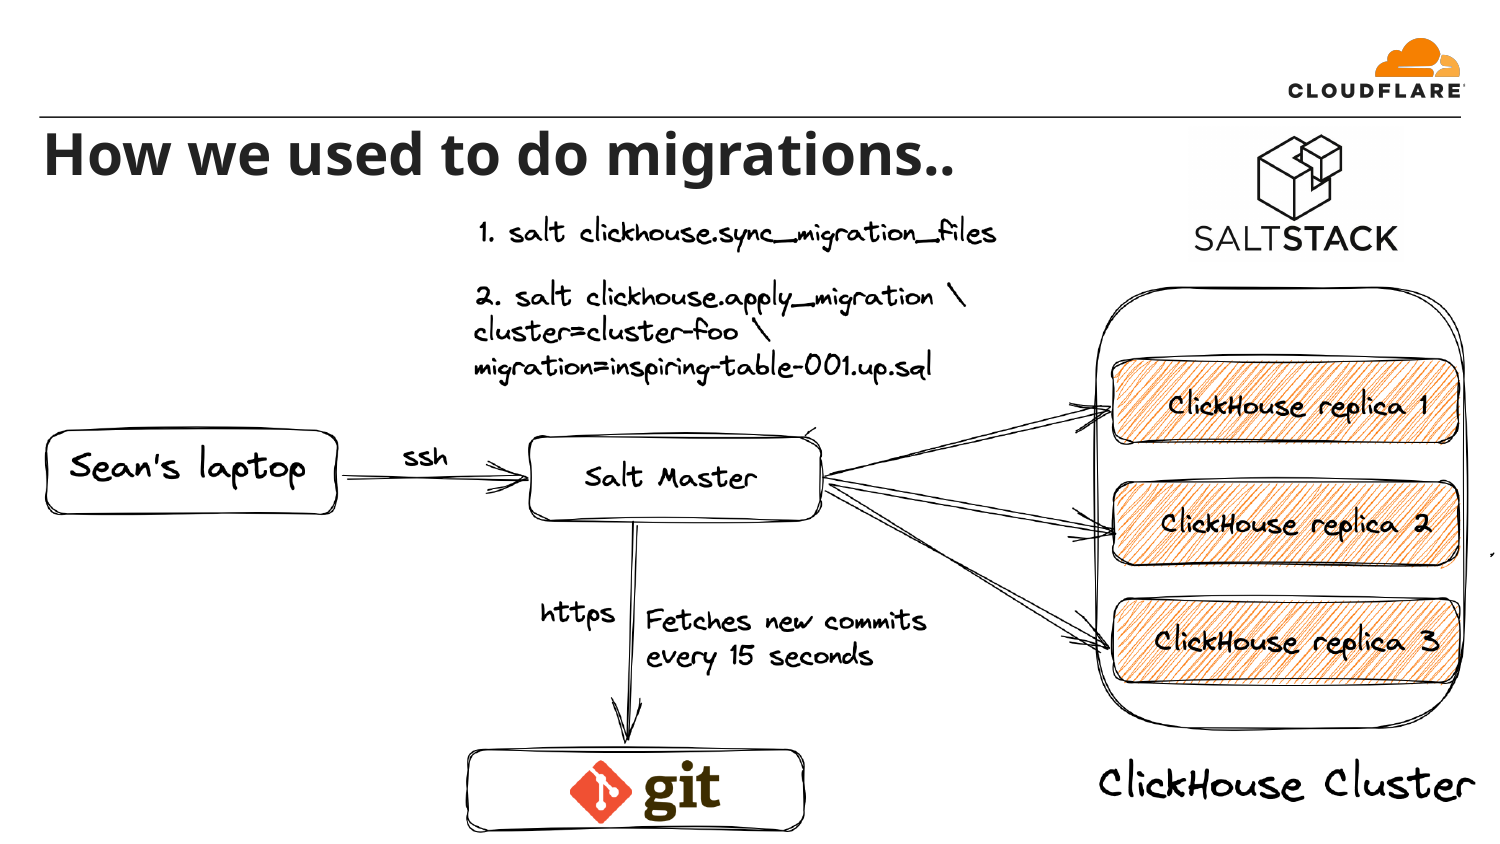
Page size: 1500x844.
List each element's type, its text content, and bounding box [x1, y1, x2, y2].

title How we used to do migrations.. [42, 105, 1291, 201]
picture [1288, 38, 1466, 98]
picture [32, 126, 1500, 844]
